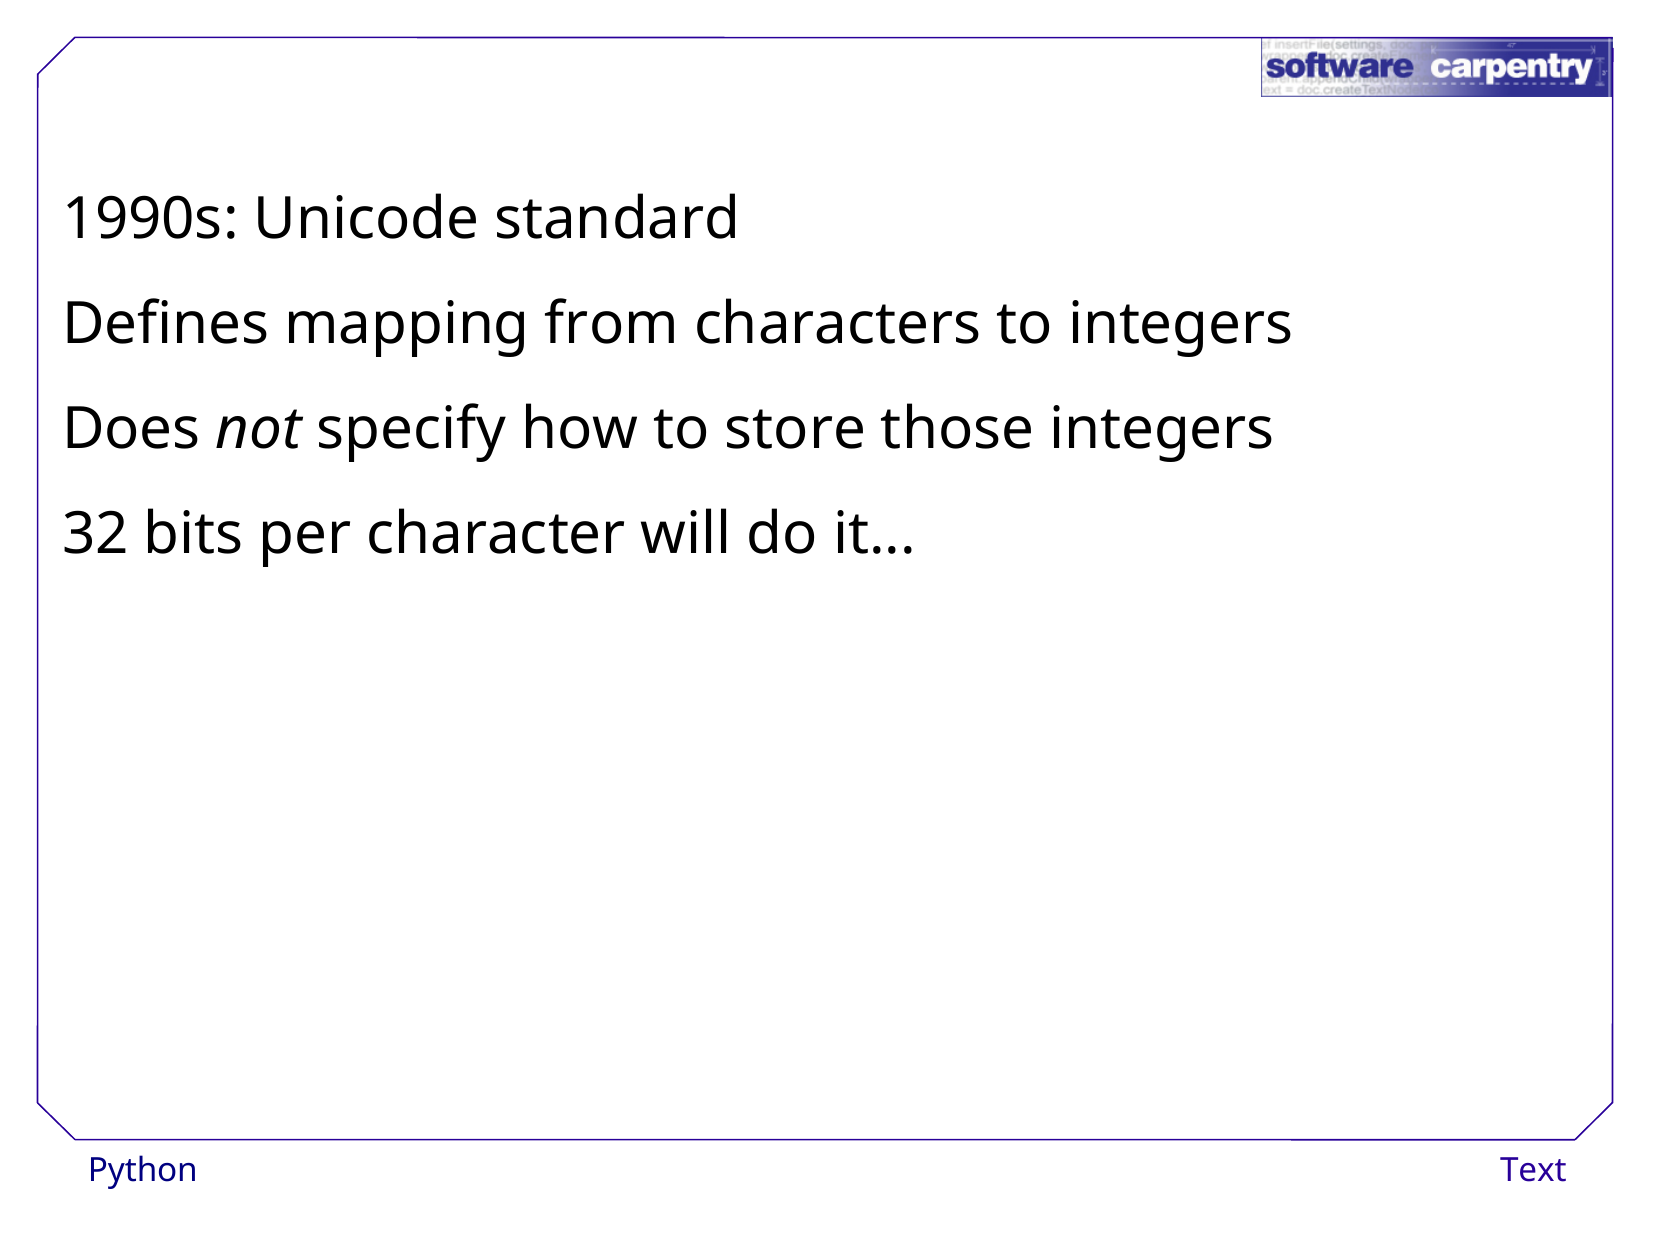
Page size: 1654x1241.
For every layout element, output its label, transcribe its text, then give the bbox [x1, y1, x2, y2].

text_box 1990s: Unicode standard Defines mapping from characters to integers Does not specify how to store those integers 32 bits per character will do it... [47, 137, 1459, 574]
picture [1261, 39, 1613, 97]
